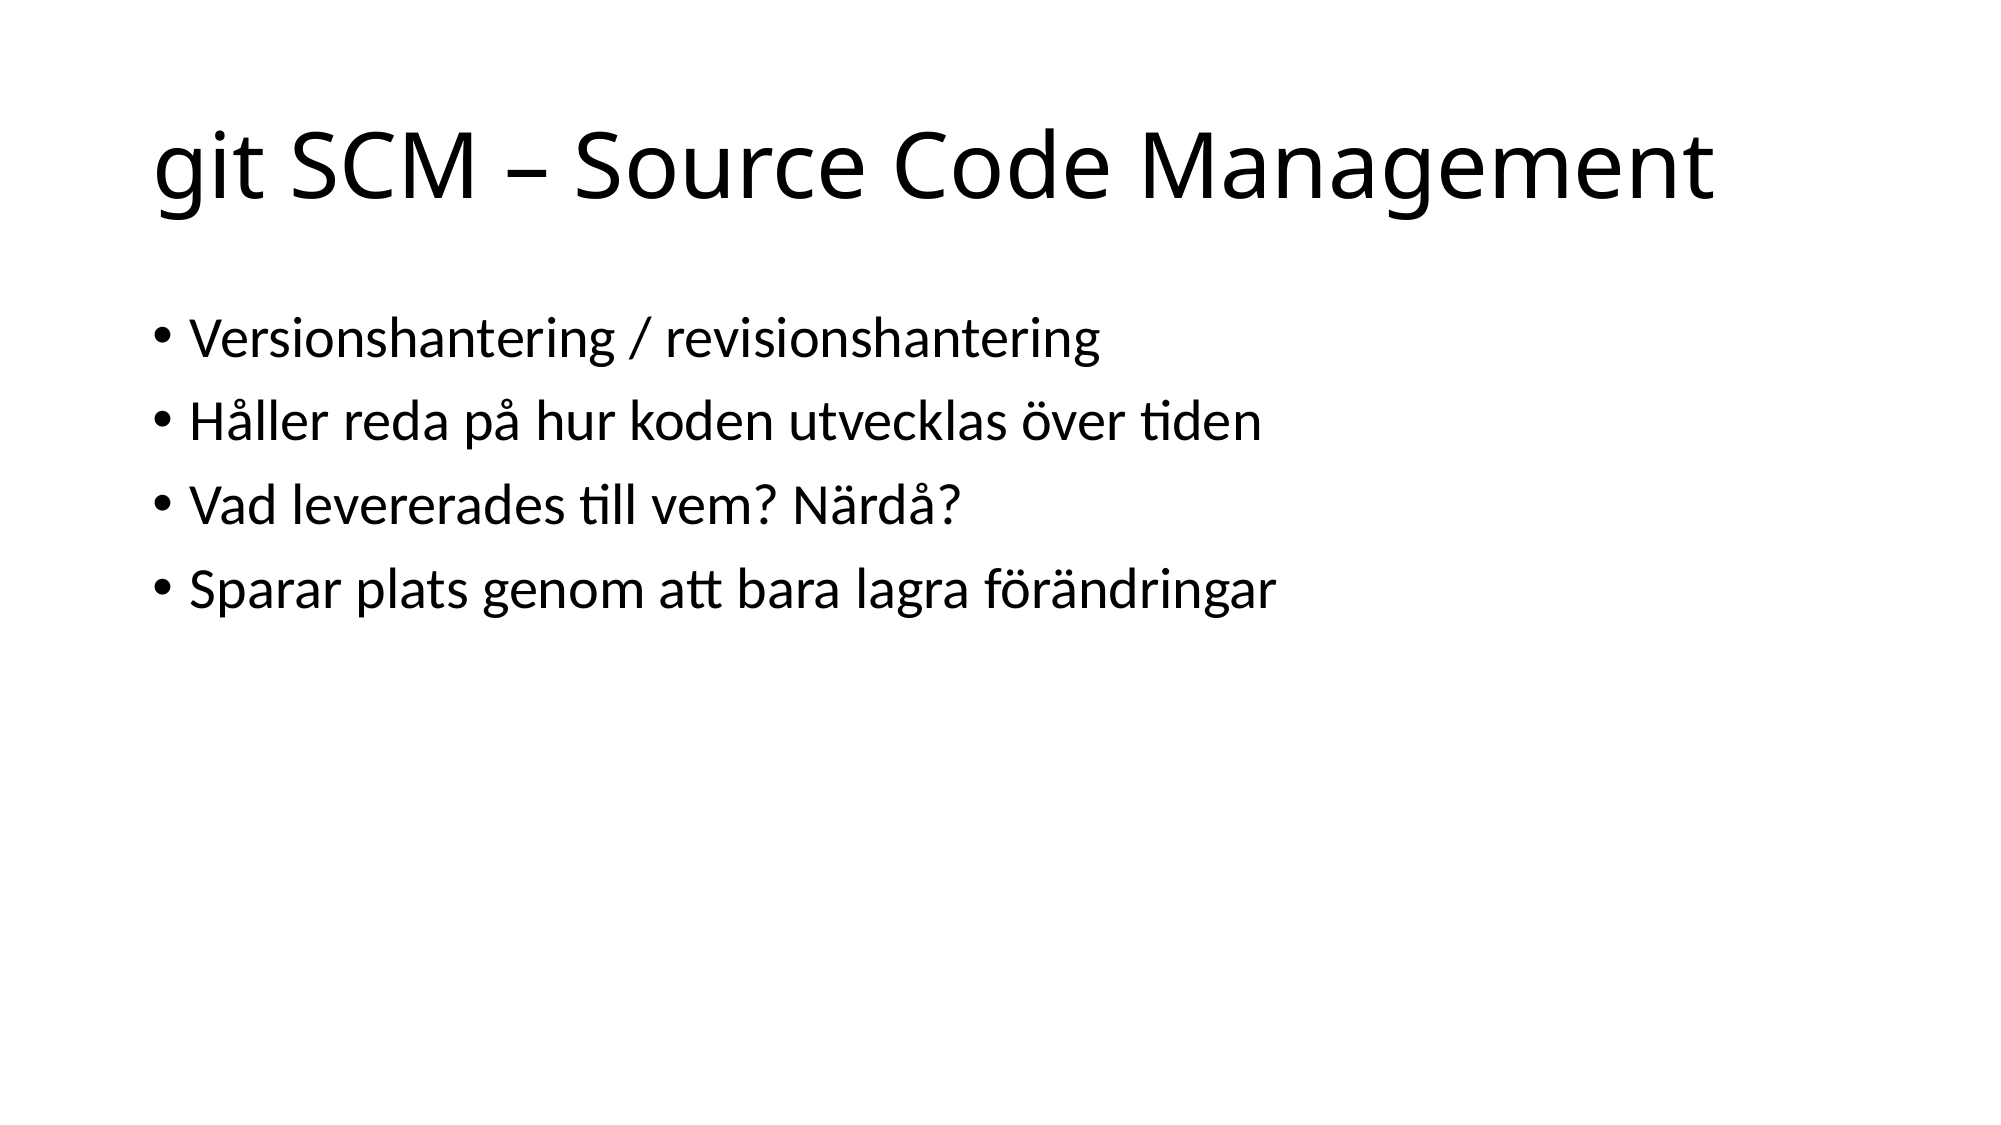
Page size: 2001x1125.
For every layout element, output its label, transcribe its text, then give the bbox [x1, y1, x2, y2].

title git SCM – Source Code Management [137, 59, 1863, 278]
list Versionshantering / revisionshantering Håller reda på hur koden utvecklas över tiden Vad levererades till vem? Närdå? Sparar plats genom att bara lagra förändringar [137, 299, 1863, 1014]
